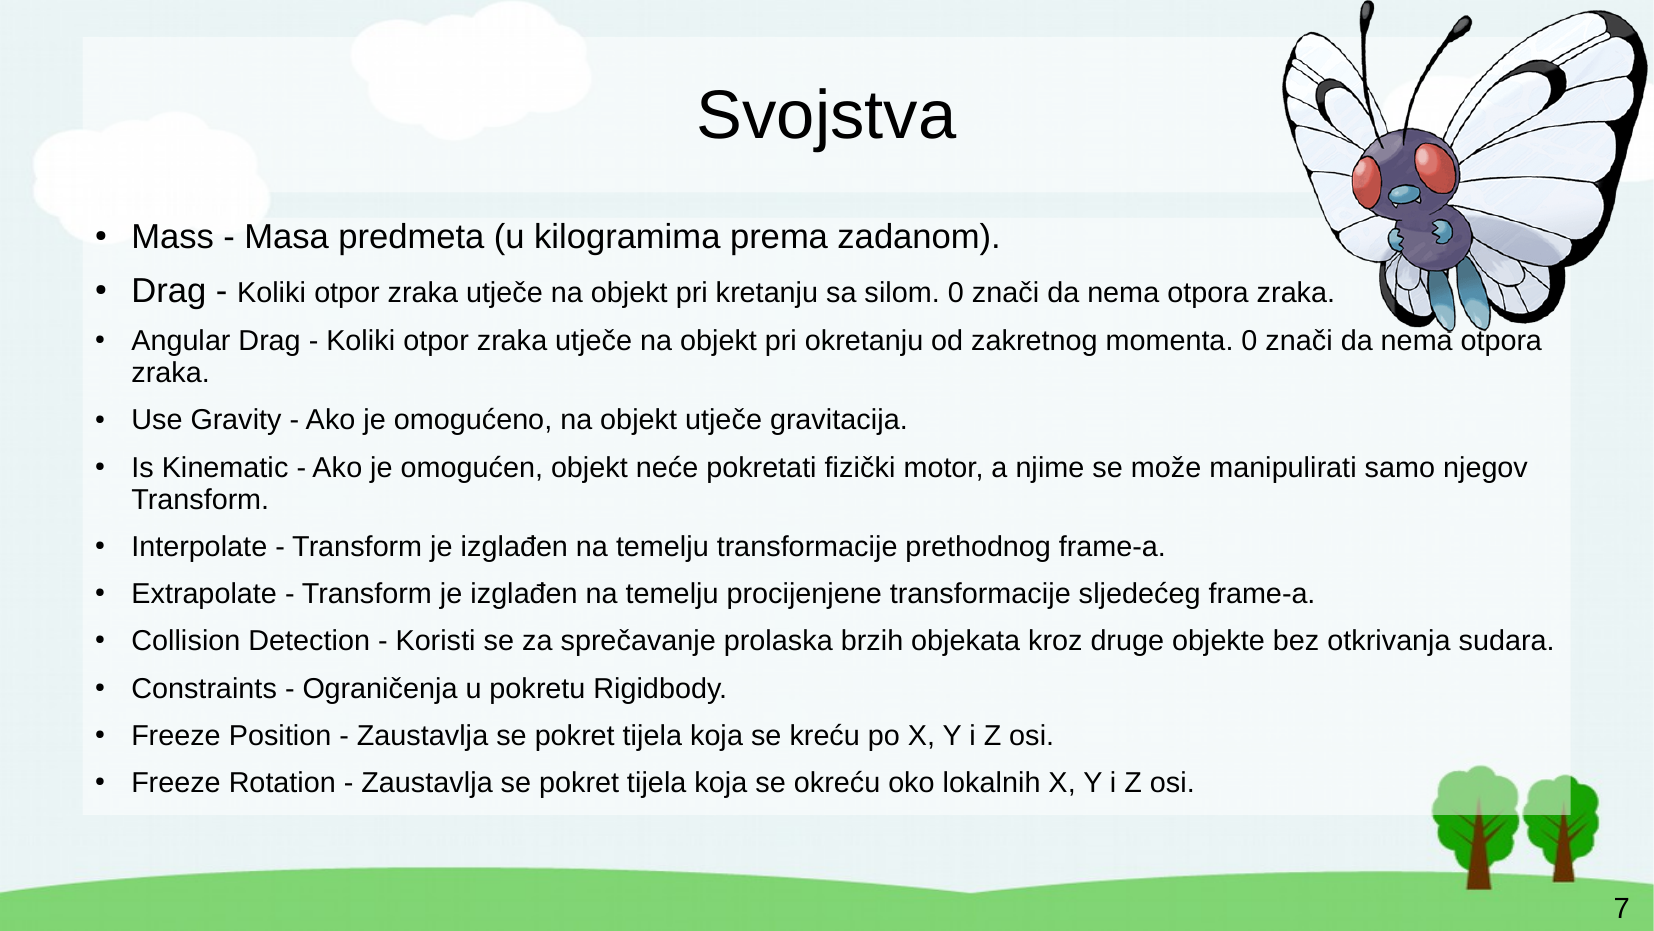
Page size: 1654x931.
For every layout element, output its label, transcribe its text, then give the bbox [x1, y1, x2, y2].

picture [0, 0, 1654, 931]
list Mass - Masa predmeta (u kilogramima prema zadanom). Drag - Koliki otpor zraka utječe na objekt pri kretanju sa silom. 0 znači da nema otpora zraka. Angular Drag - Koliki otpor zraka utječe na objekt pri okretanju od zakretnog momenta. 0 znači da nema otpora zraka. Use Gravity - Ako je omogućeno, na objekt utječe gravitacija. Is Kinematic - Ako je omogućen, objekt neće pokretati fizički motor, a njime se može manipulirati samo njegov Transform. Interpolate - Transform je izglađen na temelju transformacije prethodnog frame-a. Extrapolate - Transform je izglađen na temelju procijenjene transformacije sljedećeg frame-a. Collision Detection - Koristi se za sprečavanje prolaska brzih objekata kroz druge objekte bez otkrivanja sudara. Constraints - Ograničenja u pokretu Rigidbody. Freeze Position - Zaustavlja se pokret tijela koja se kreću po X, Y i Z osi. Freeze Rotation - Zaustavlja se pokret tijela koja se okreću oko lokalnih X, Y i Z osi. [82, 217, 1571, 815]
title Svojstva [82, 36, 1263, 193]
